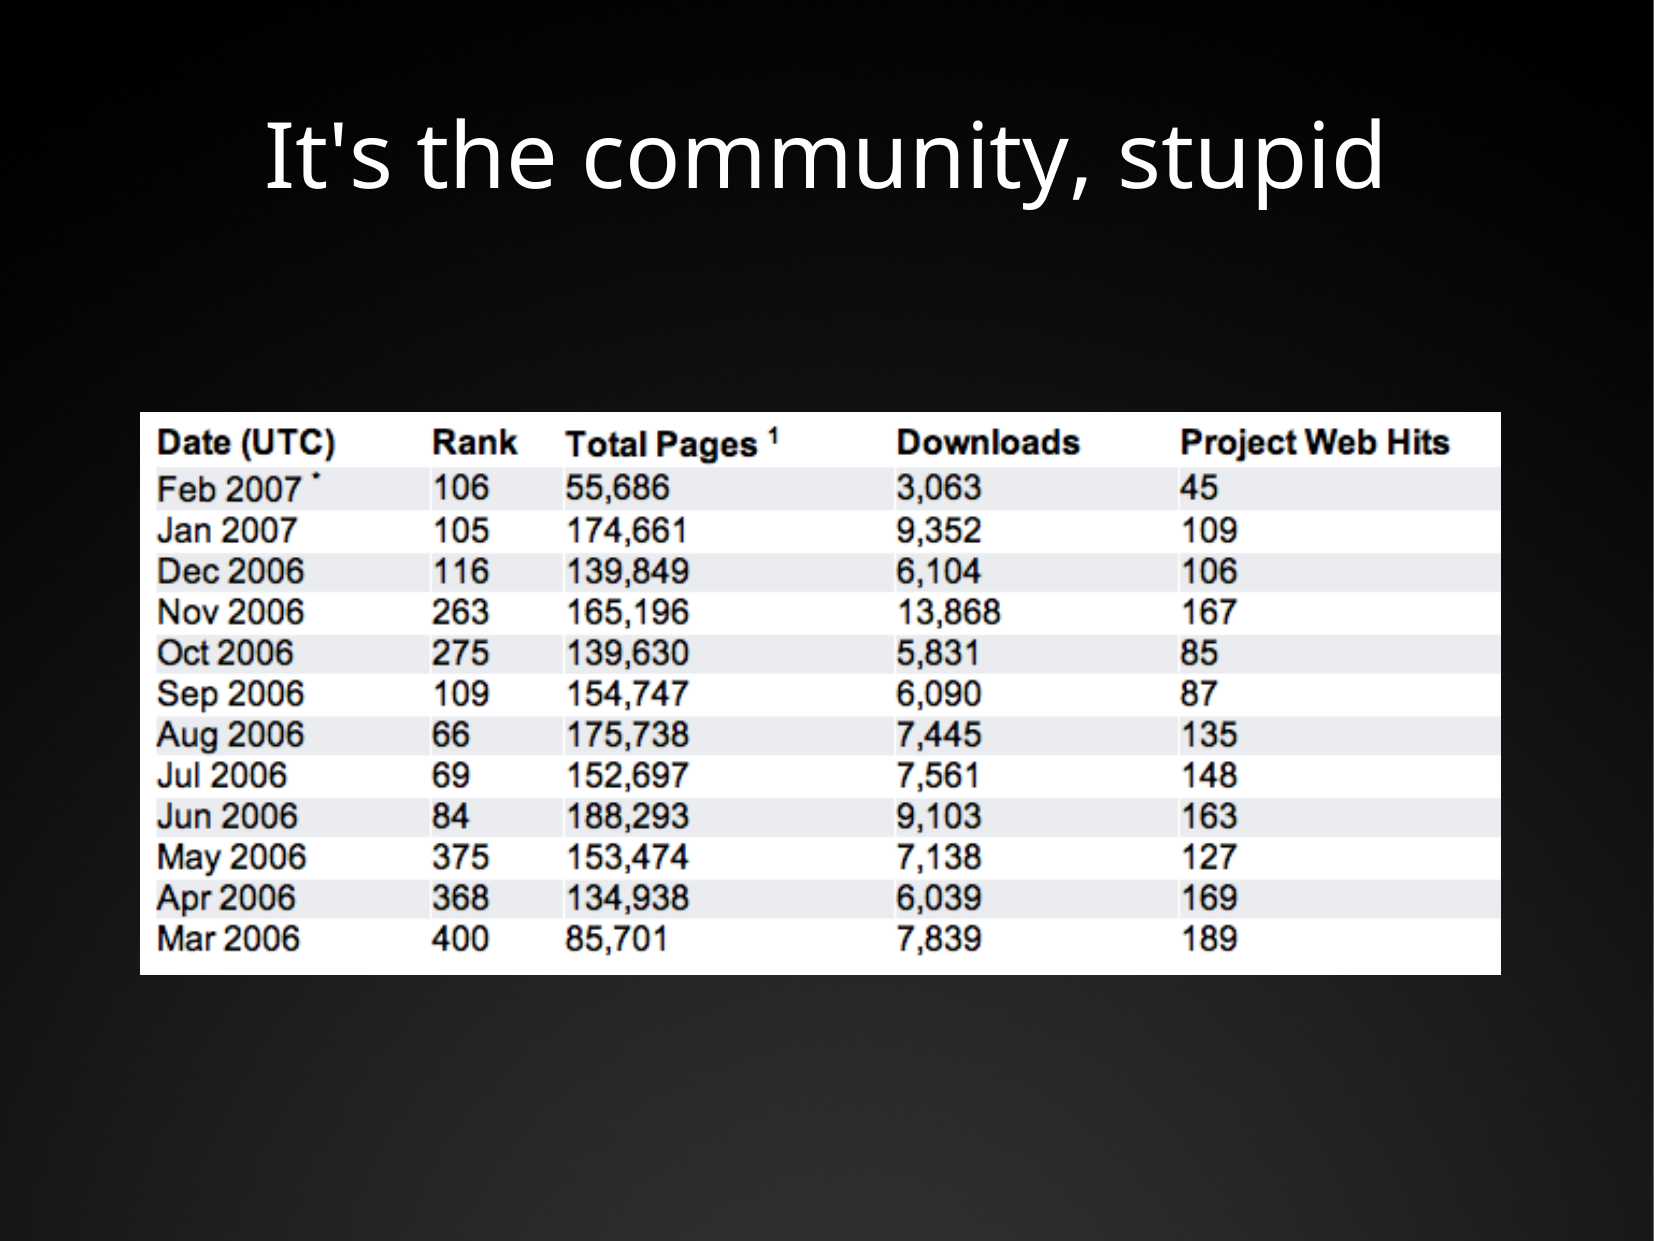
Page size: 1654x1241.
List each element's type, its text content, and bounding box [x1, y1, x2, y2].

title It's the community, stupid [82, 49, 1571, 257]
picture [0, 0, 1654, 1241]
